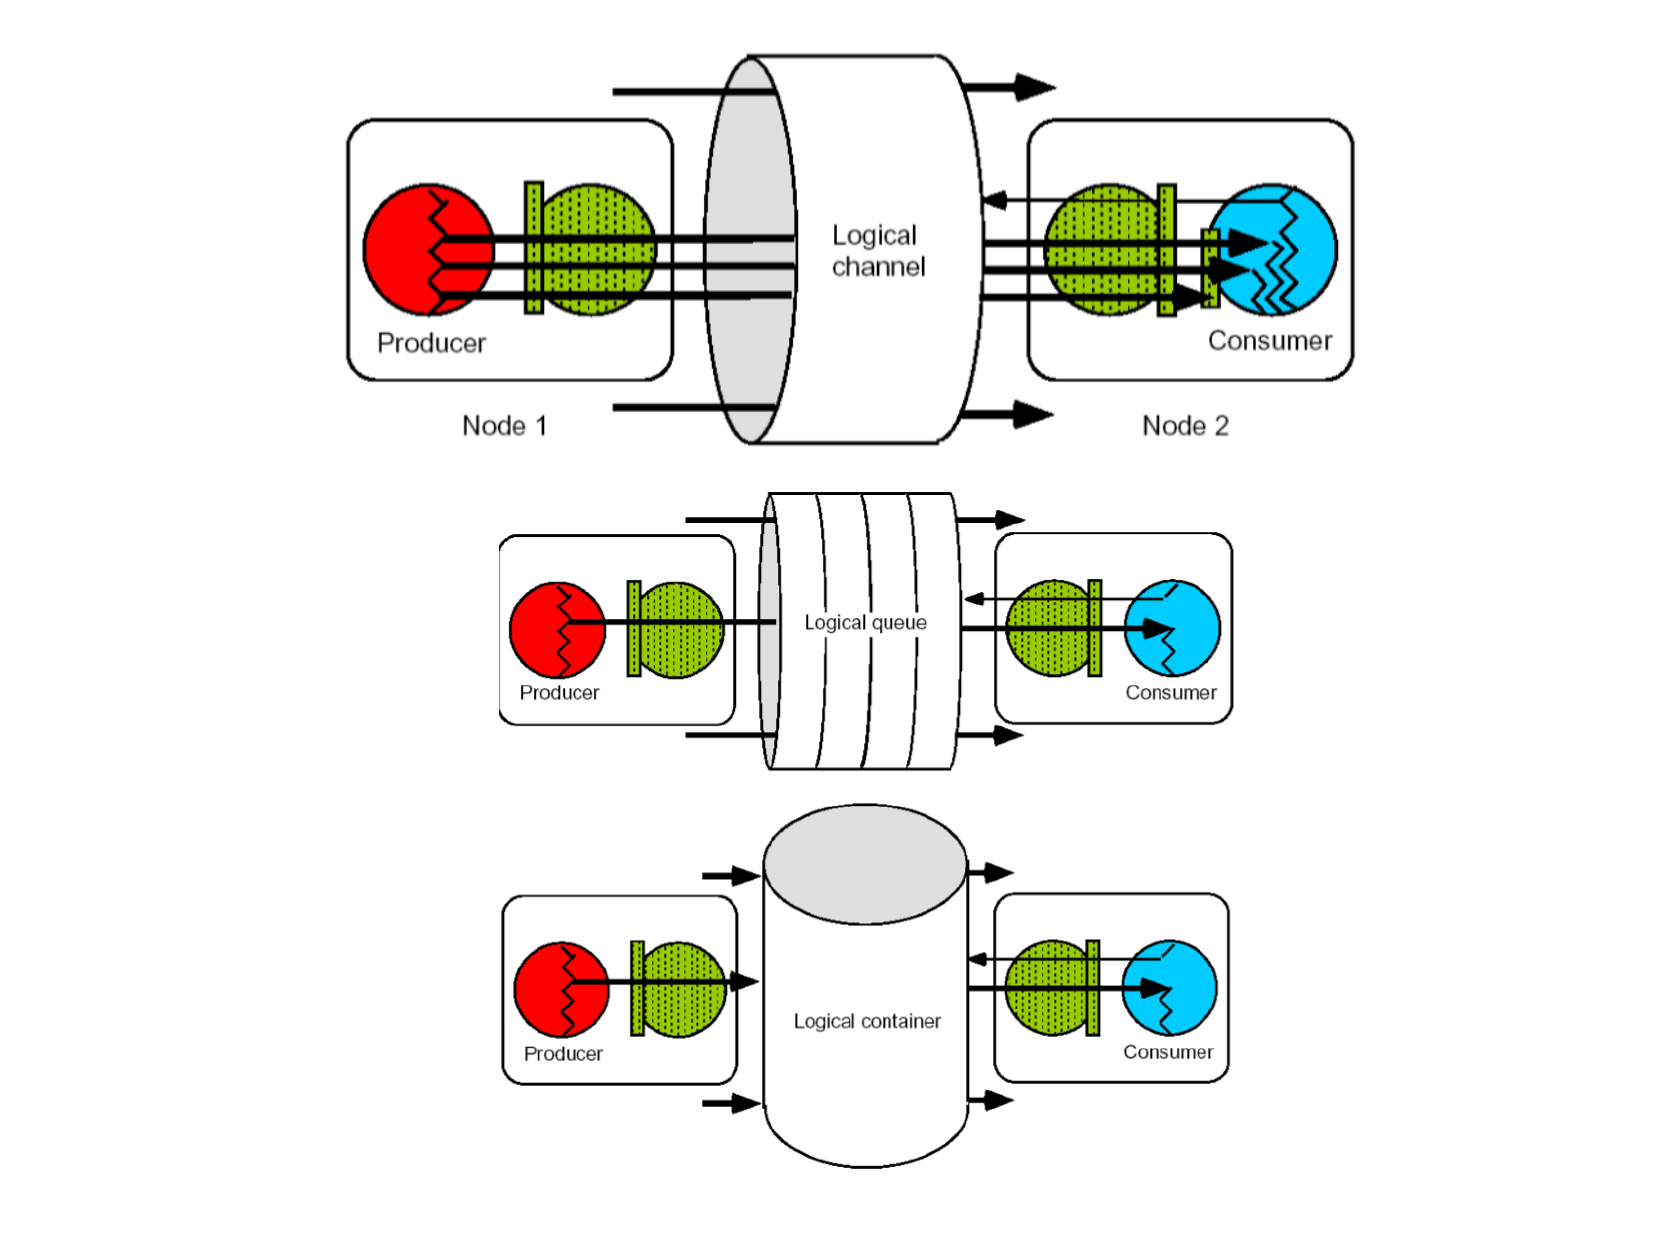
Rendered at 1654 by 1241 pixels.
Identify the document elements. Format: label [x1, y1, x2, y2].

picture [499, 483, 1238, 1170]
picture [342, 49, 1359, 457]
